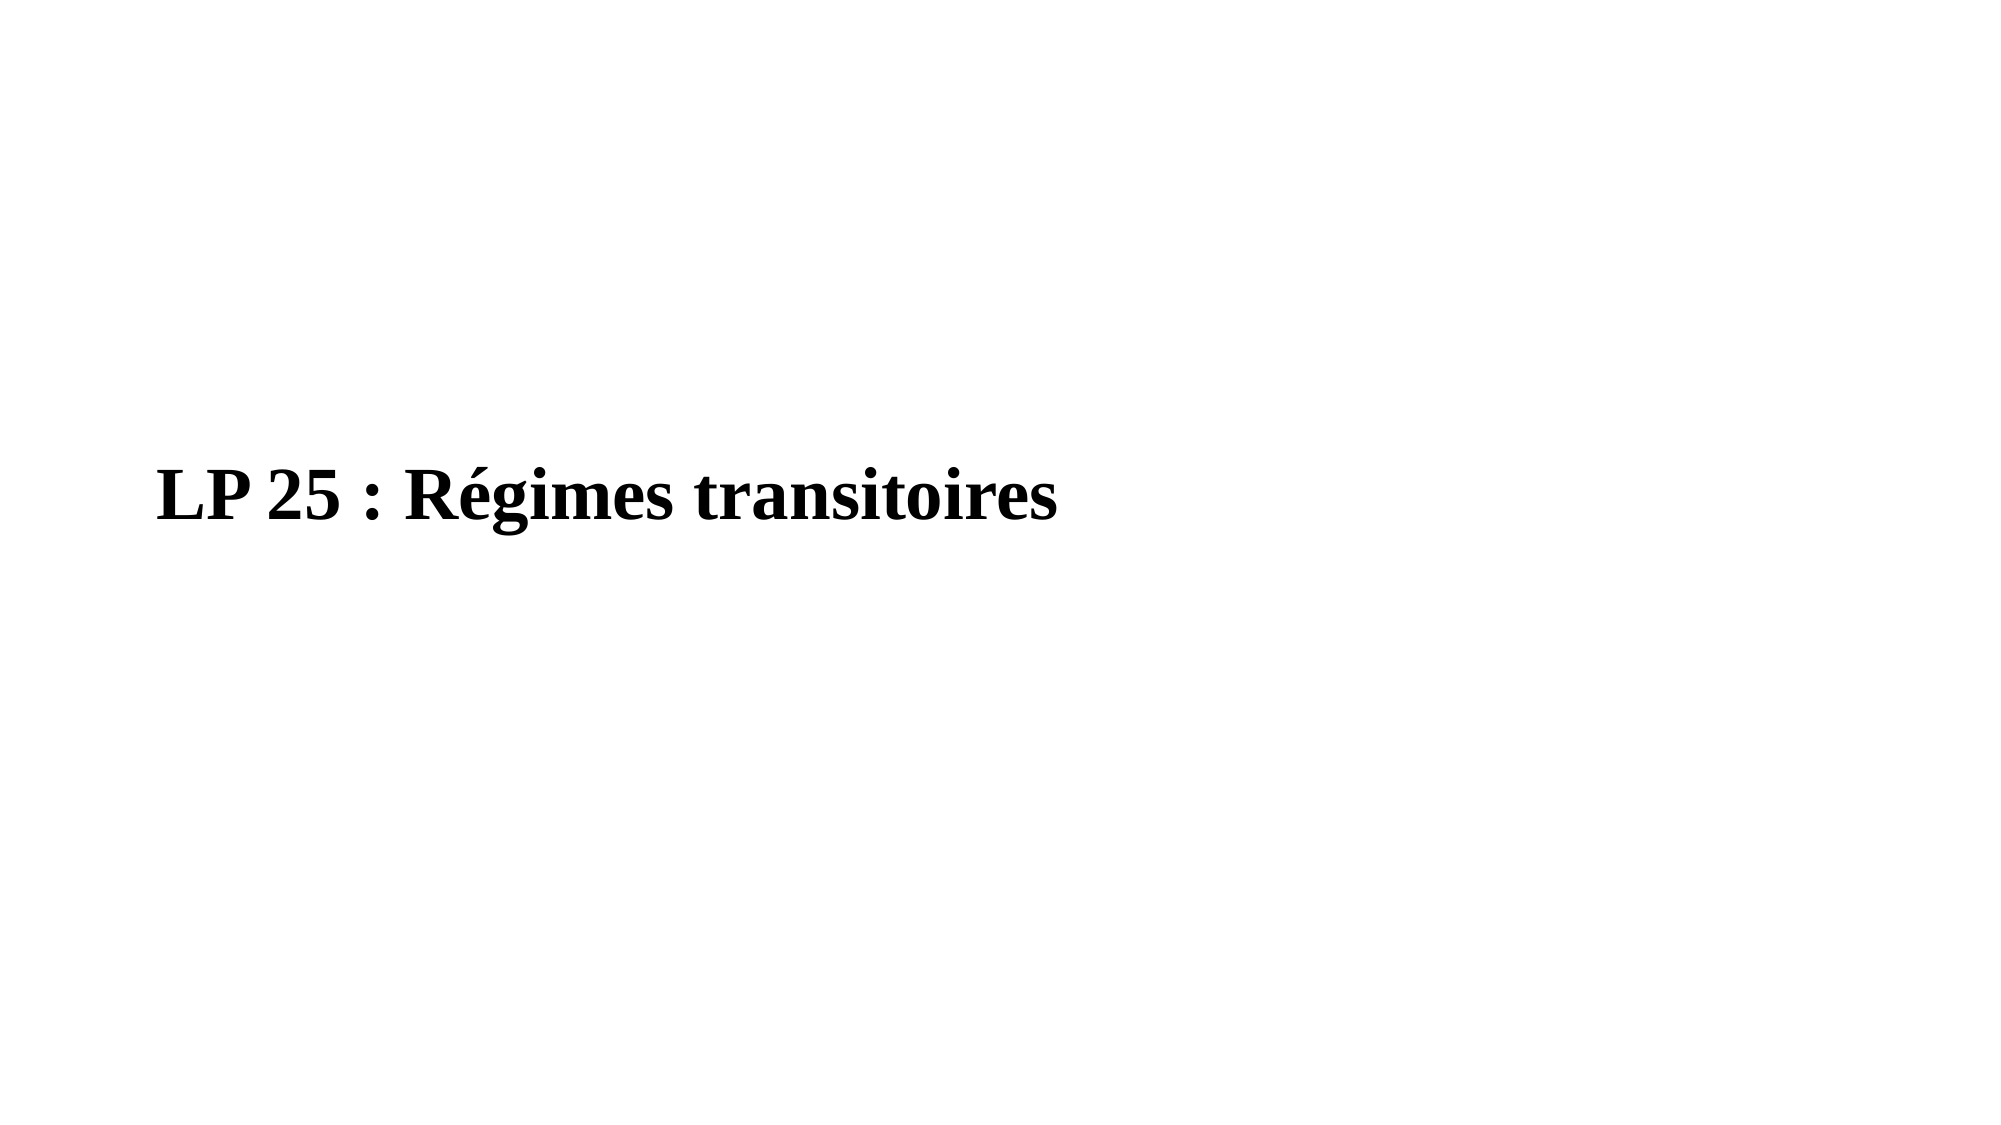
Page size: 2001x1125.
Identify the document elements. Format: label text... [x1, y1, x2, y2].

text_box LP 25 : Régimes transitoires [141, 445, 1760, 626]
